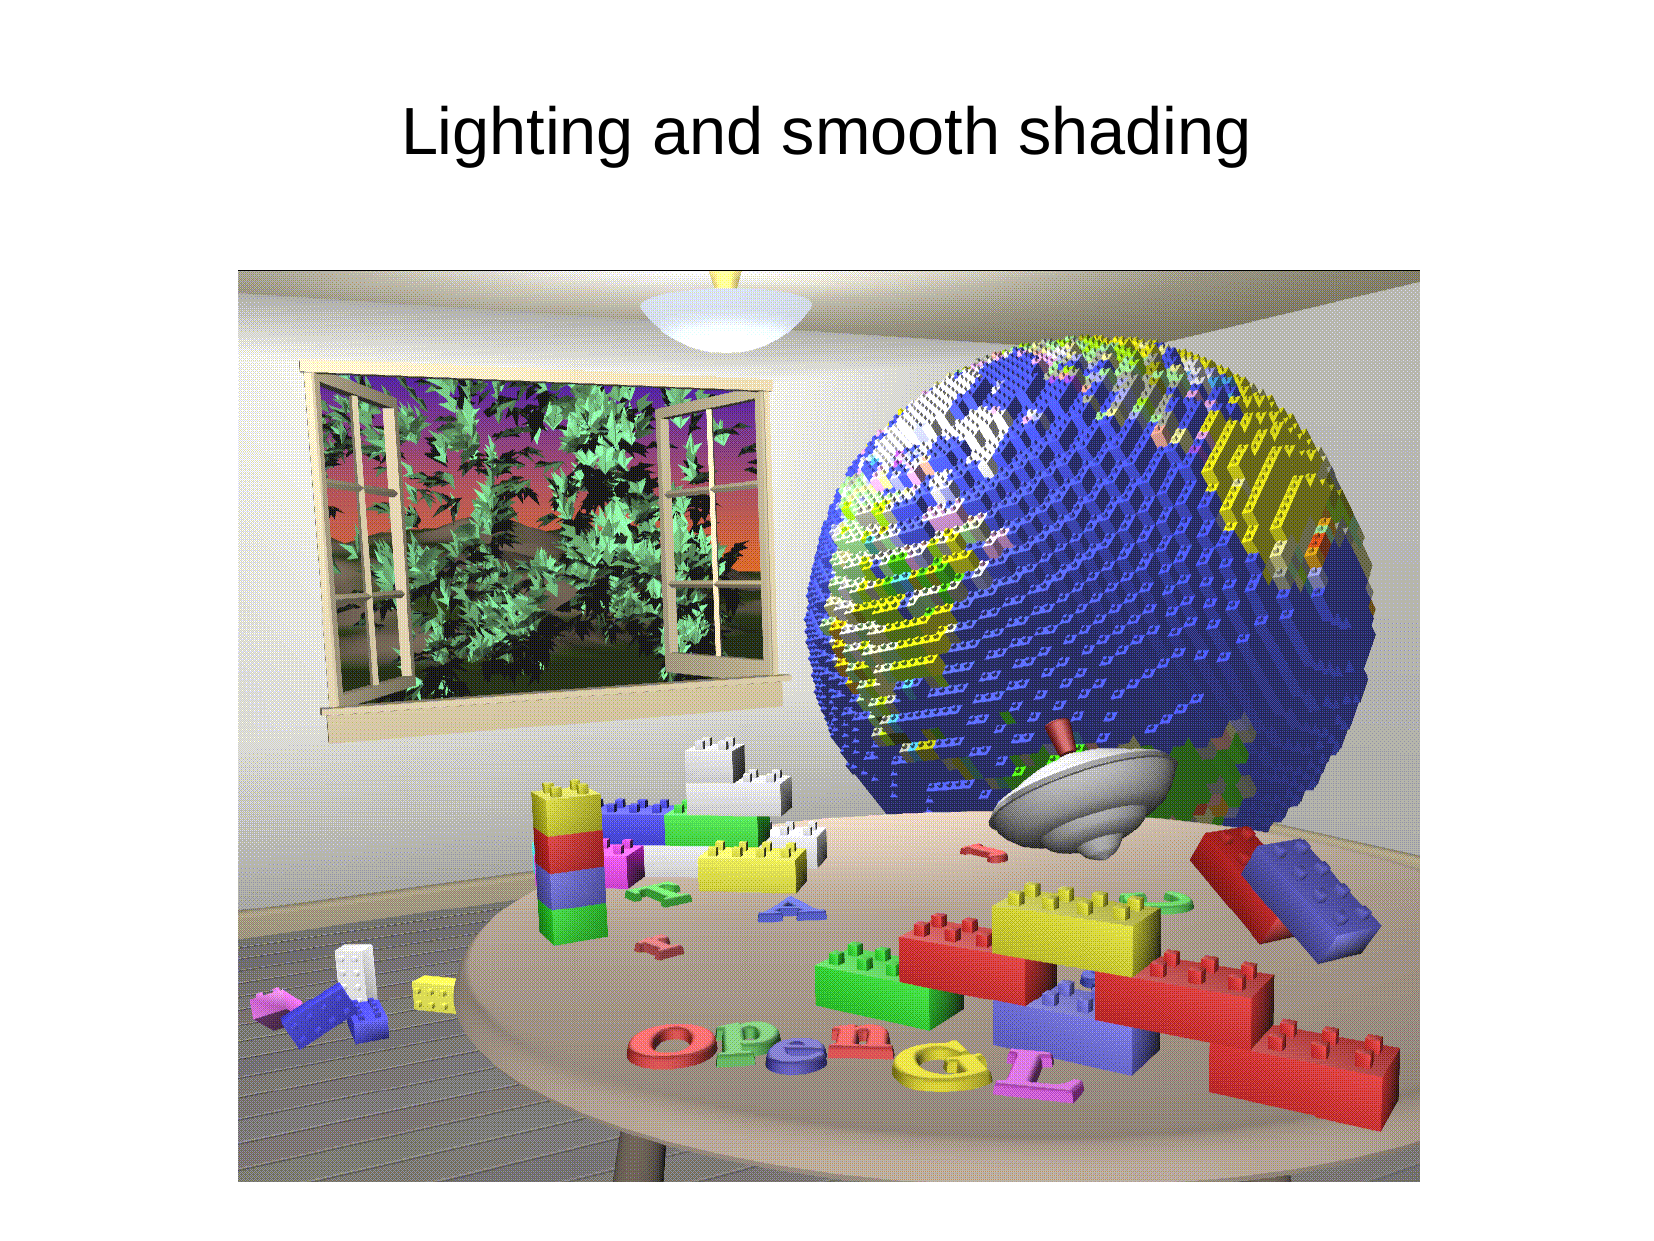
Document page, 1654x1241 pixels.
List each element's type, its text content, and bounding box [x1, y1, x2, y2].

picture [238, 270, 1420, 1182]
subtitle Lighting and smooth shading [82, 56, 1571, 207]
